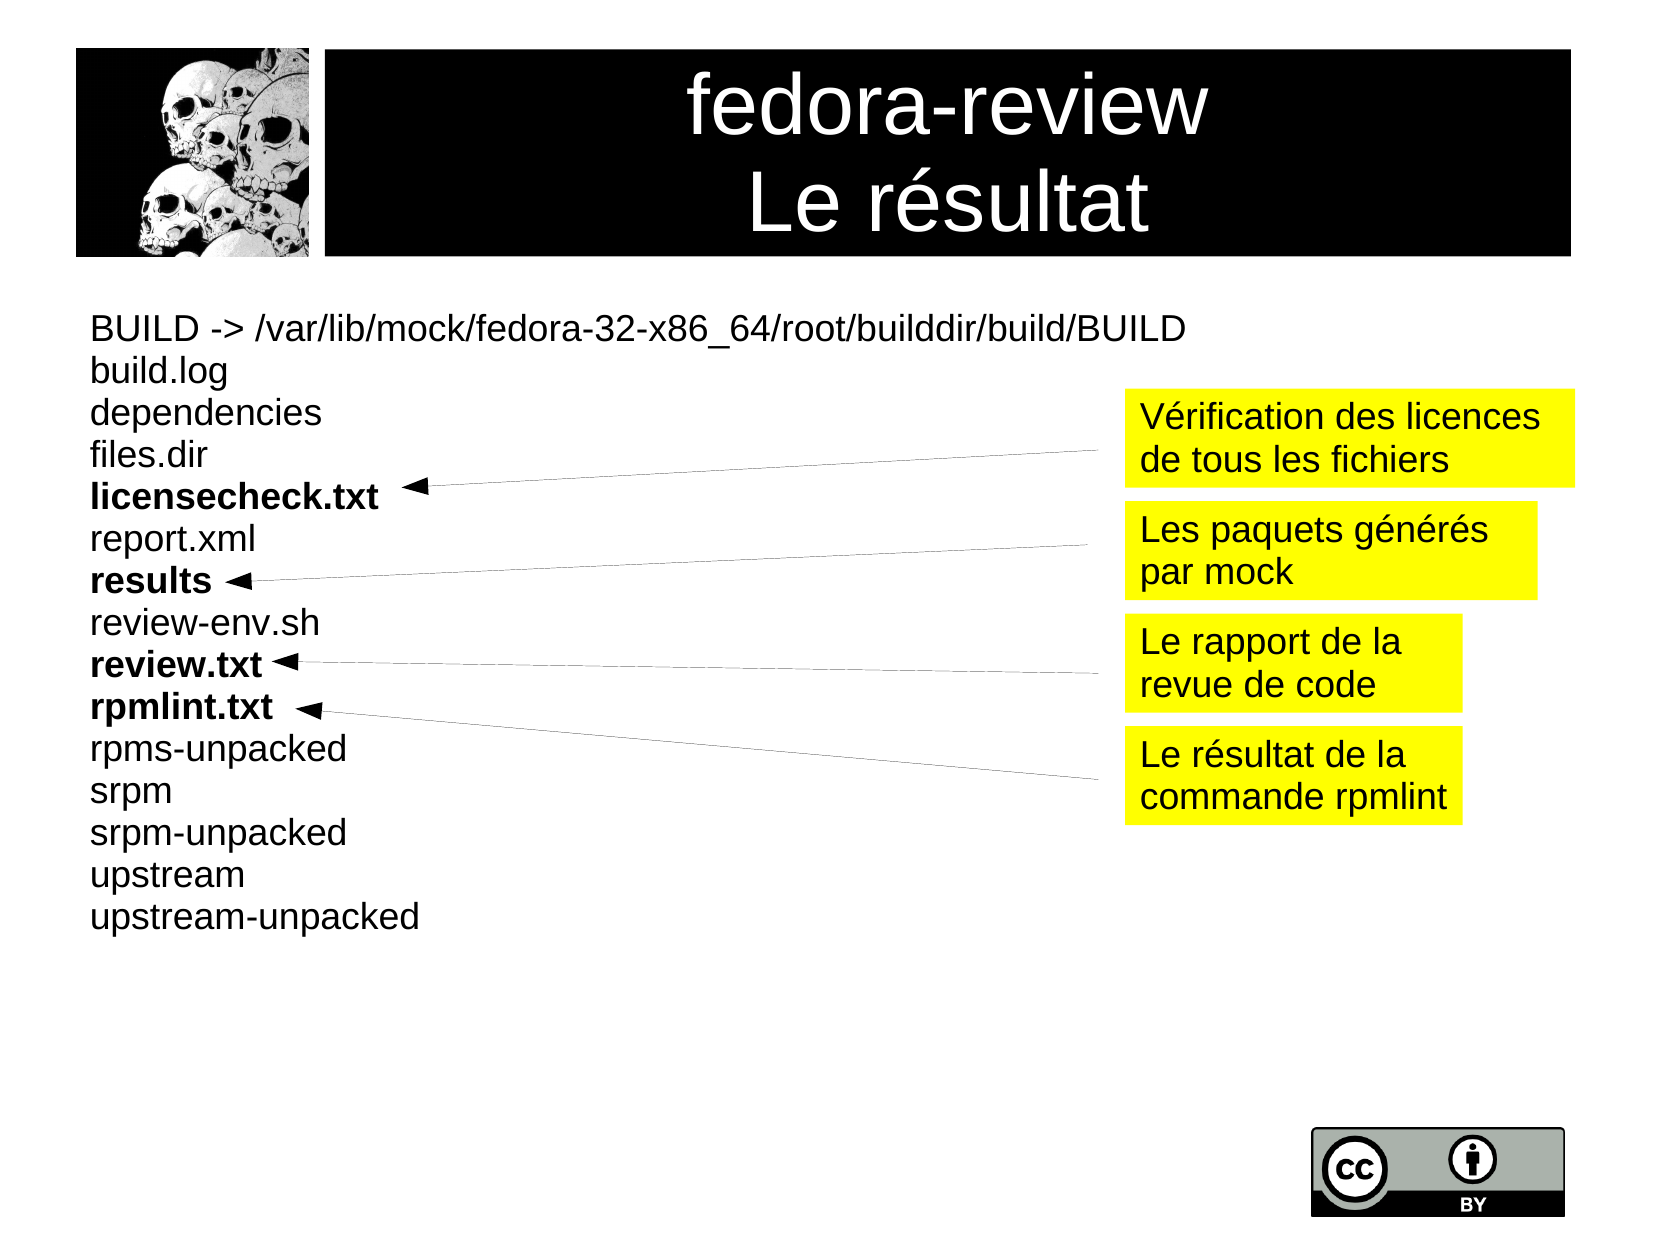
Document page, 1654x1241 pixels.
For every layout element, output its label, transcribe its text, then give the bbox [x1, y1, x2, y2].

text_box BUILD -> /var/lib/mock/fedora-32-x86_64/root/builddir/build/BUILD build.log dependencies files.dir licensecheck.txt report.xml results review-env.sh review.txt rpmlint.txt rpms-unpacked srpm srpm-unpacked upstream upstream-unpacked [75, 300, 1238, 945]
text_box Les paquets générés par mock [1125, 501, 1538, 601]
text_box Le résultat de la commande rpmlint [1125, 726, 1463, 826]
picture [76, 48, 309, 257]
title fedora-review Le résultat [324, 49, 1571, 257]
text_box Le rapport de la revue de code [1125, 613, 1463, 713]
text_box Vérification des licences de tous les fichiers [1125, 388, 1576, 488]
picture [1311, 1127, 1565, 1217]
